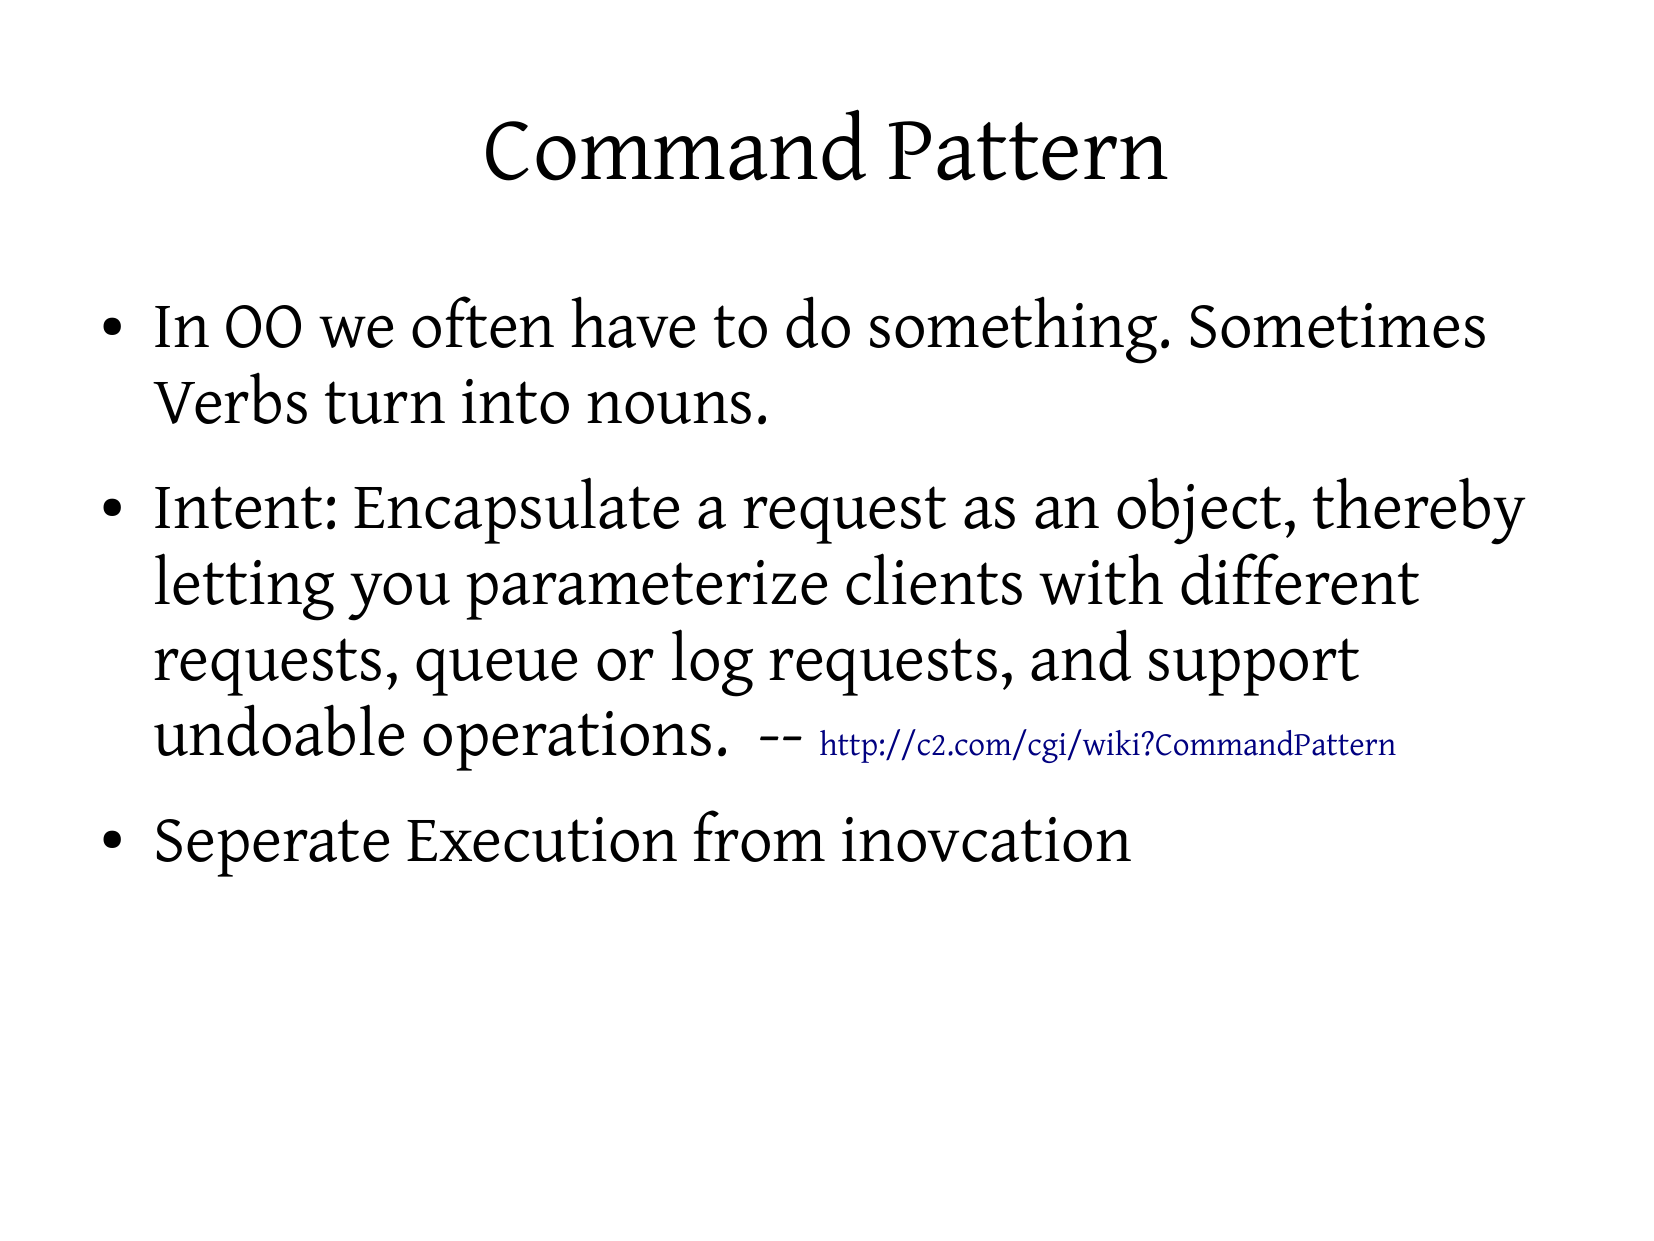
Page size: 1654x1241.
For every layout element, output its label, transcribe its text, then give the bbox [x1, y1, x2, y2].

list In OO we often have to do something. Sometimes Verbs turn into nouns. Intent: Encapsulate a request as an object, thereby letting you parameterize clients with different requests, queue or log requests, and support undoable operations. -- http://c2.com/cgi/wiki?CommandPattern Seperate Execution from inovcation [82, 290, 1538, 1010]
title Command Pattern [82, 49, 1571, 257]
